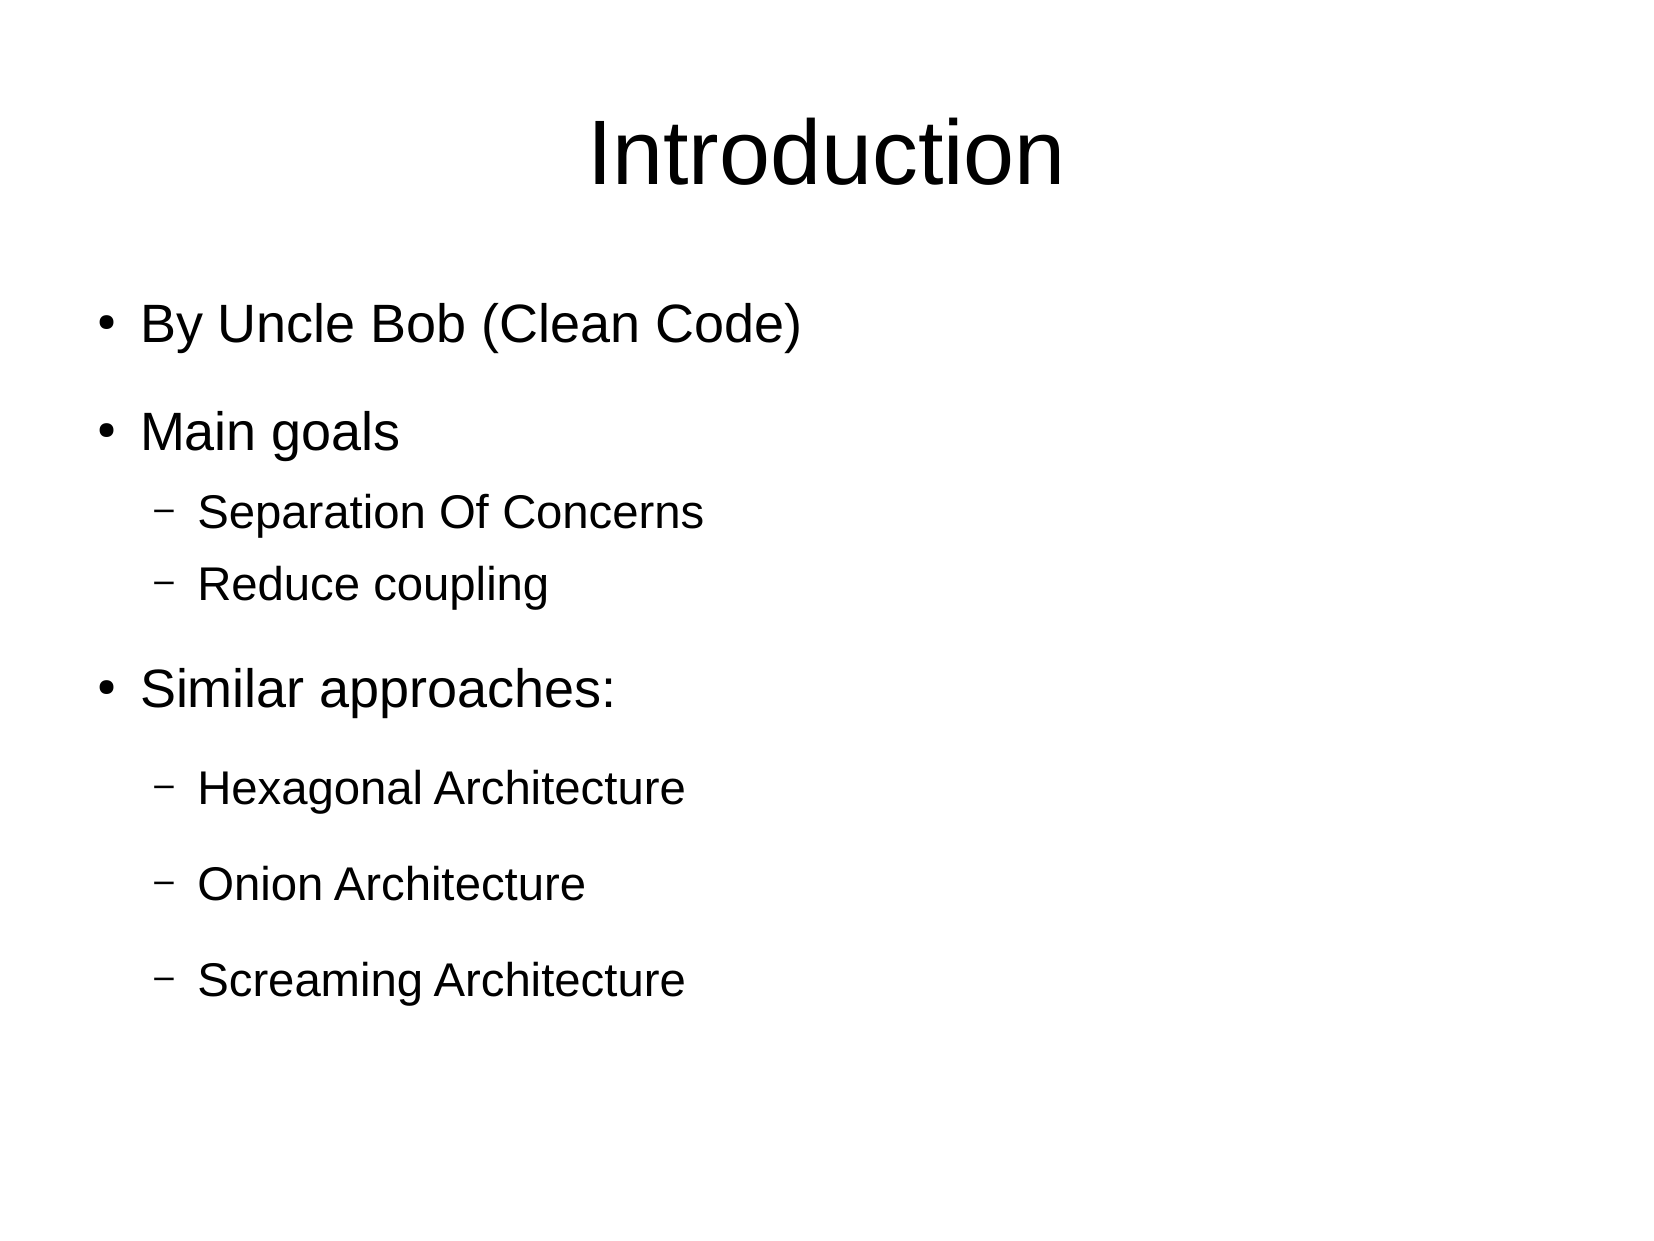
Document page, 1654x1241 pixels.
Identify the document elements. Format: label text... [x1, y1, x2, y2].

list By Uncle Bob (Clean Code) Main goals Separation Of Concerns Reduce coupling Similar approaches: Hexagonal Architecture Onion Architecture Screaming Architecture [82, 290, 1571, 1010]
title Introduction [82, 49, 1571, 257]
